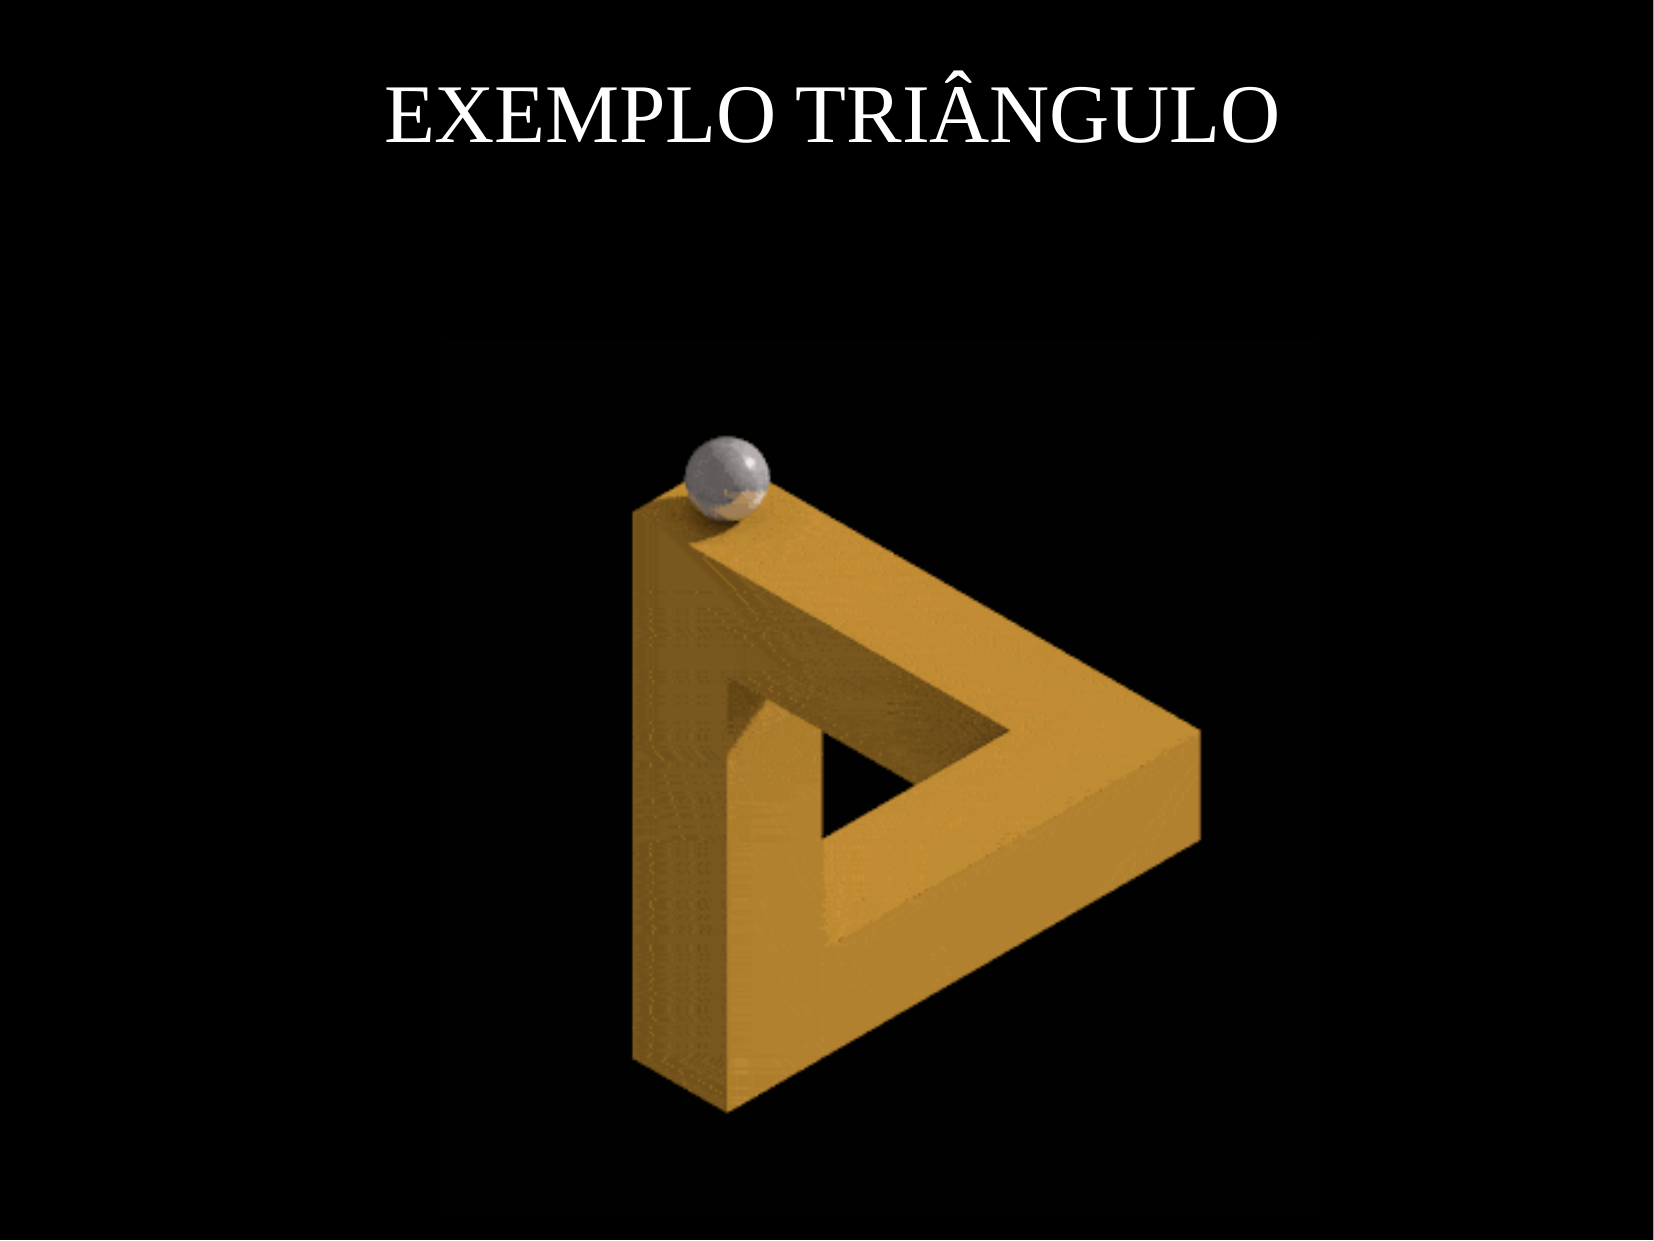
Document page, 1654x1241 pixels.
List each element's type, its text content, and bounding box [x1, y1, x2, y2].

picture [442, 340, 1313, 1211]
text_box EXEMPLO TRIÂNGULO [141, 60, 1513, 352]
